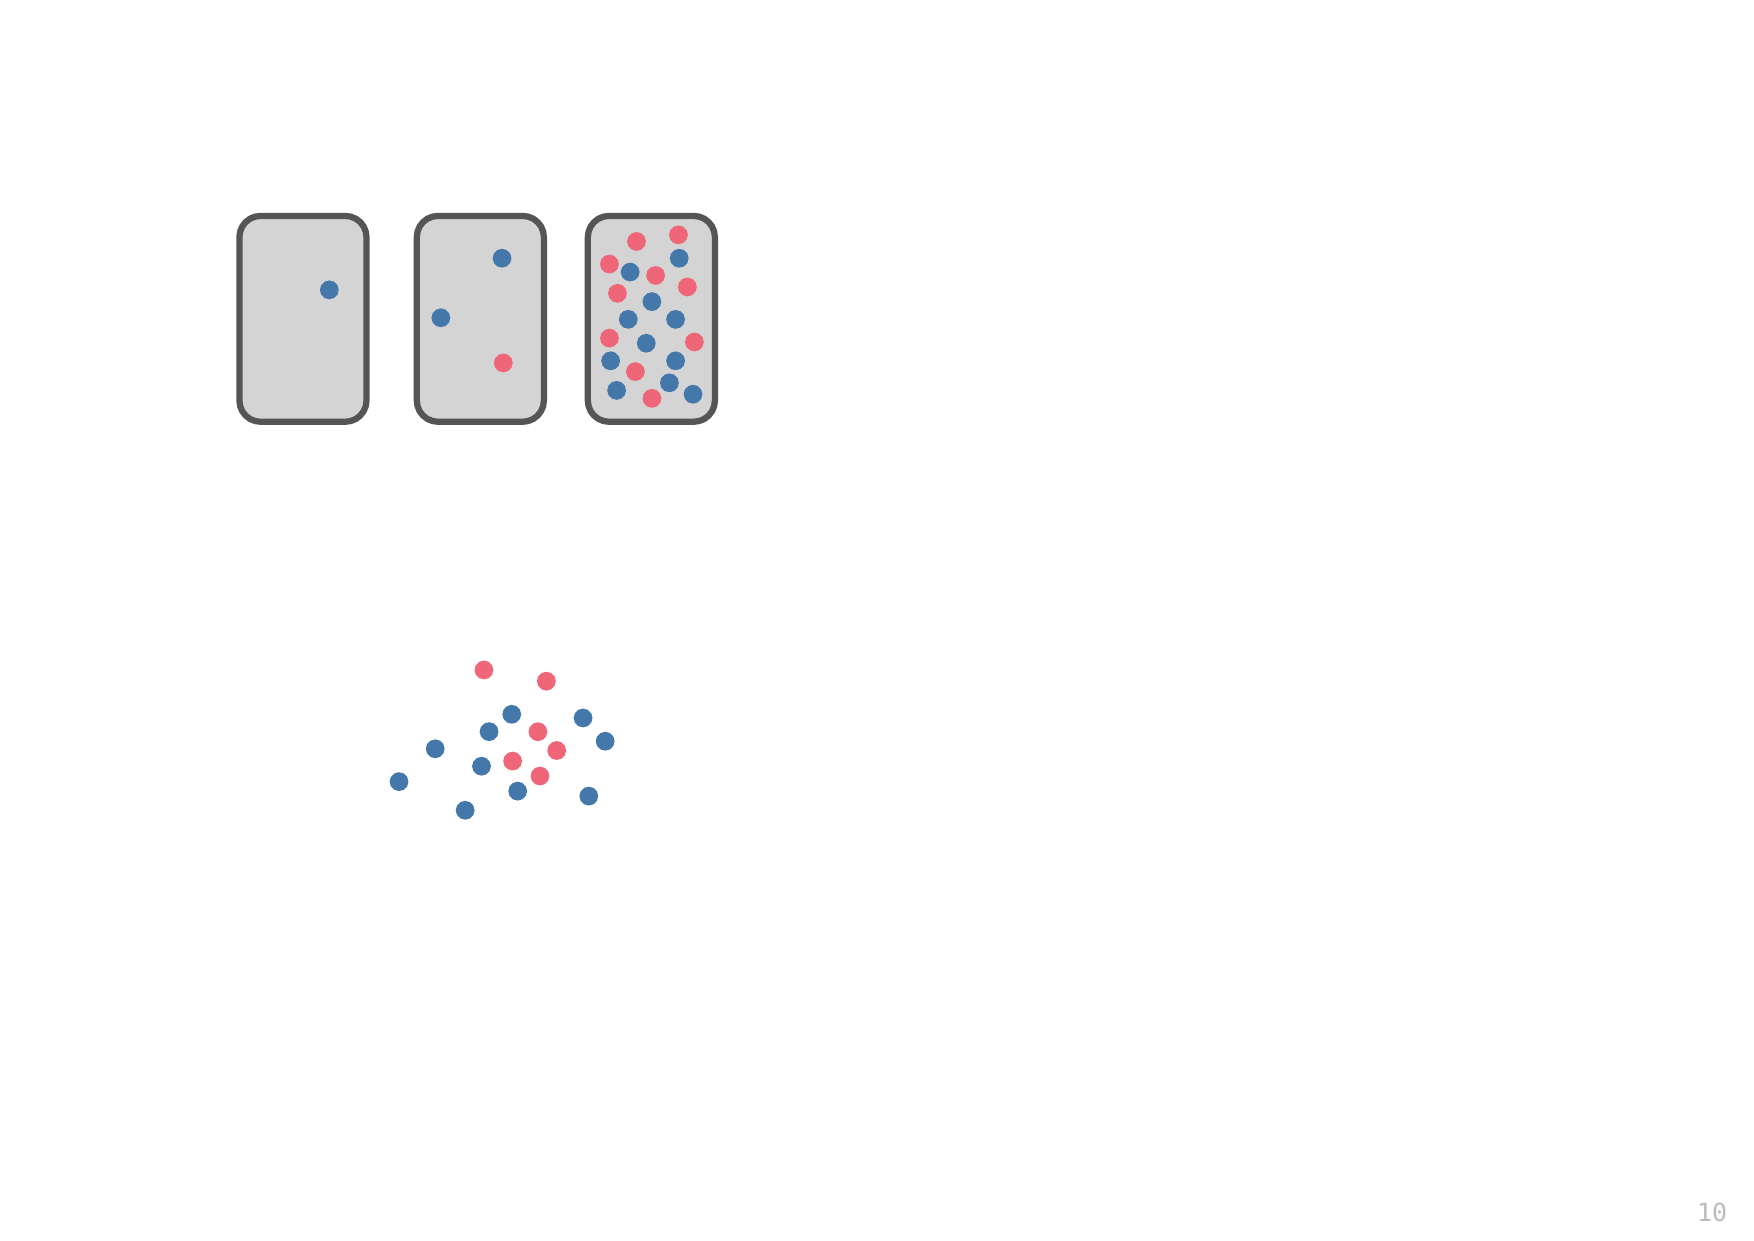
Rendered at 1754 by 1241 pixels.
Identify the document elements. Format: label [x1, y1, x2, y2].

text_box [474, 660, 494, 680]
text_box [479, 722, 499, 742]
text_box [472, 756, 491, 776]
text_box [389, 772, 409, 792]
text_box [536, 671, 556, 691]
text_box [425, 739, 445, 759]
text_box [595, 731, 615, 751]
text_box [503, 751, 523, 771]
text_box [508, 781, 528, 801]
text_box [579, 786, 599, 806]
text_box [587, 215, 715, 422]
text_box [573, 708, 593, 728]
text_box [455, 800, 475, 820]
text_box [547, 741, 567, 760]
text_box [530, 766, 550, 786]
text_box [502, 704, 522, 724]
text_box [239, 215, 367, 422]
text_box [528, 722, 548, 742]
text_box [416, 215, 544, 422]
